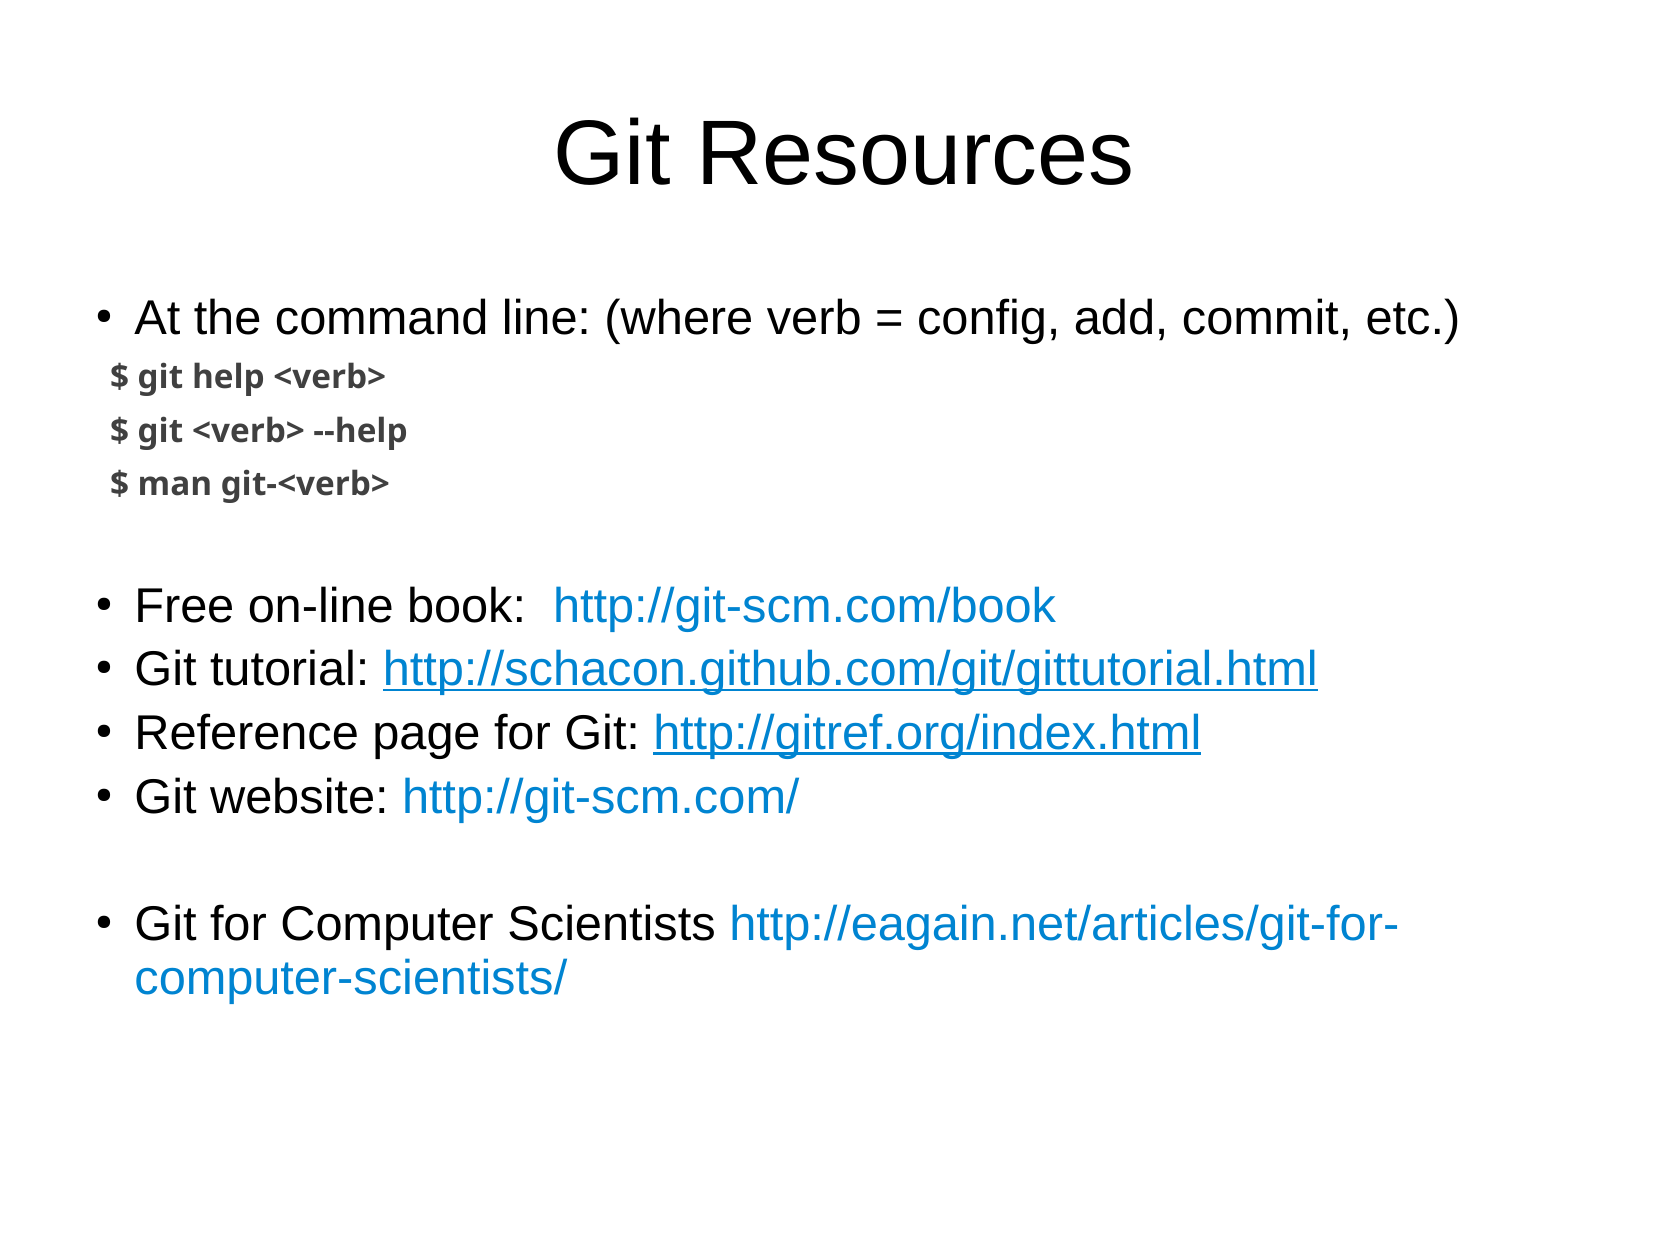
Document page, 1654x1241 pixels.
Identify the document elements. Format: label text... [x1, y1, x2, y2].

title Git Resources [82, 49, 1571, 257]
list At the command line: (where verb = config, add, commit, etc.) $ git help <verb> $ git <verb> --help $ man git-<verb> Free on-line book: http://git-scm.com/book Git tutorial: http://schacon.github.com/git/gittutorial.html Reference page for Git: http://gitref.org/index.html Git website: http://git-scm.com/ Git for Computer Scientists http://eagain.net/articles/git-for-computer-scientists/ [82, 290, 1571, 1010]
